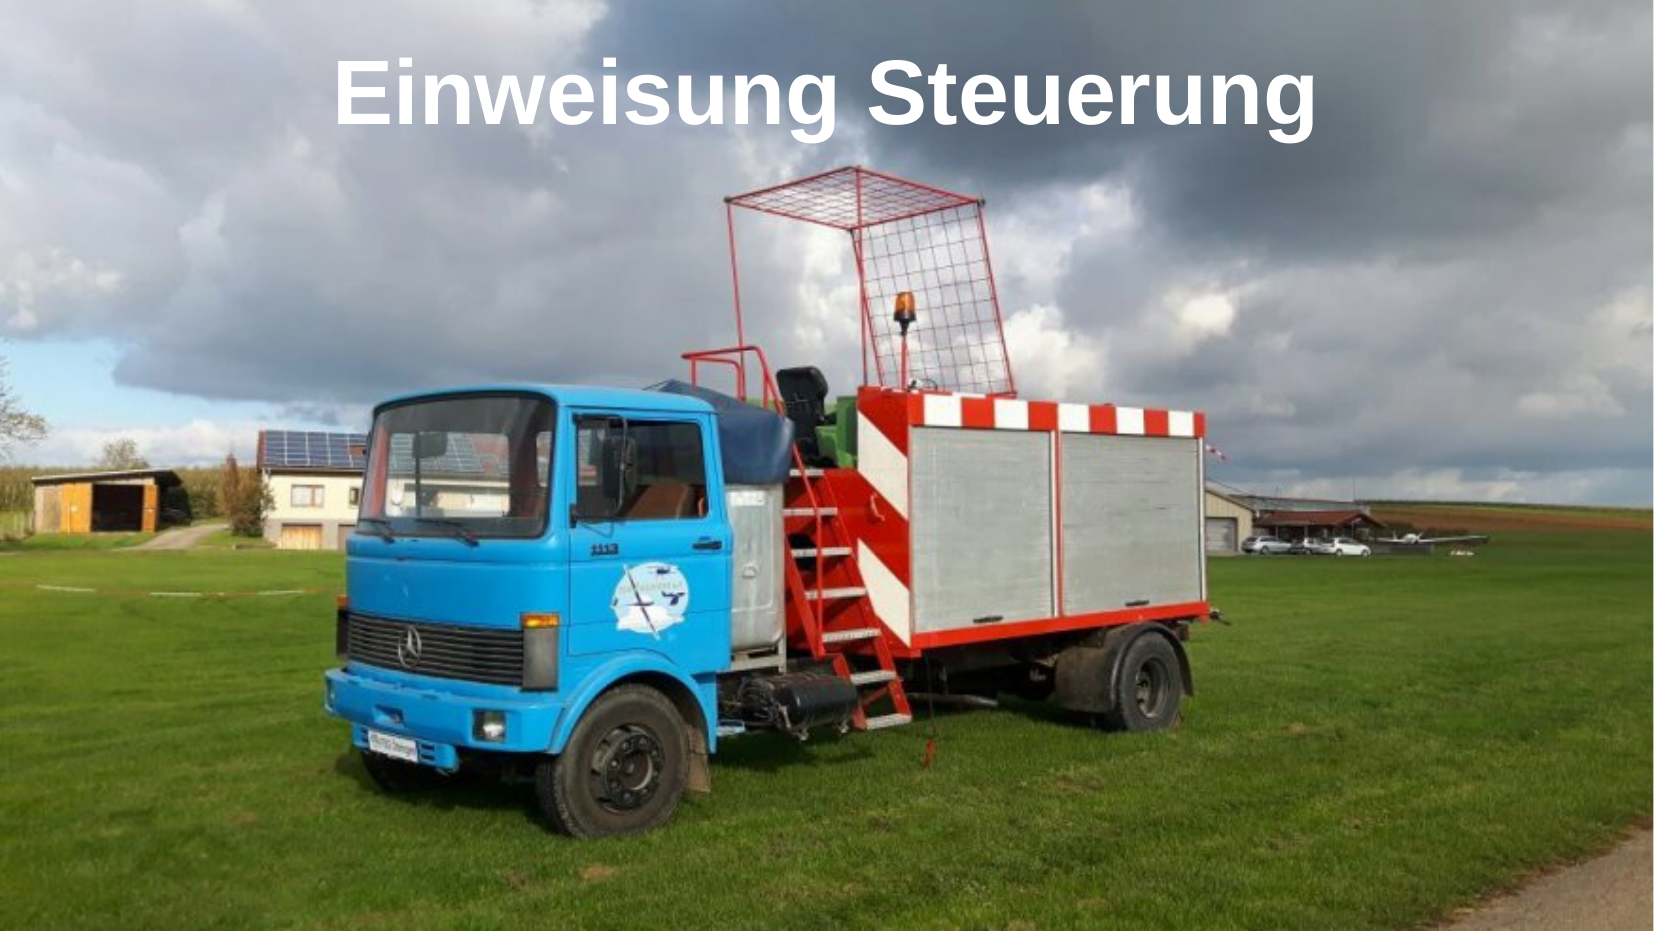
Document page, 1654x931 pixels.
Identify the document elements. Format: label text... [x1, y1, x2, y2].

title Einweisung Steuerung [82, 15, 1571, 171]
picture [0, 0, 1654, 931]
